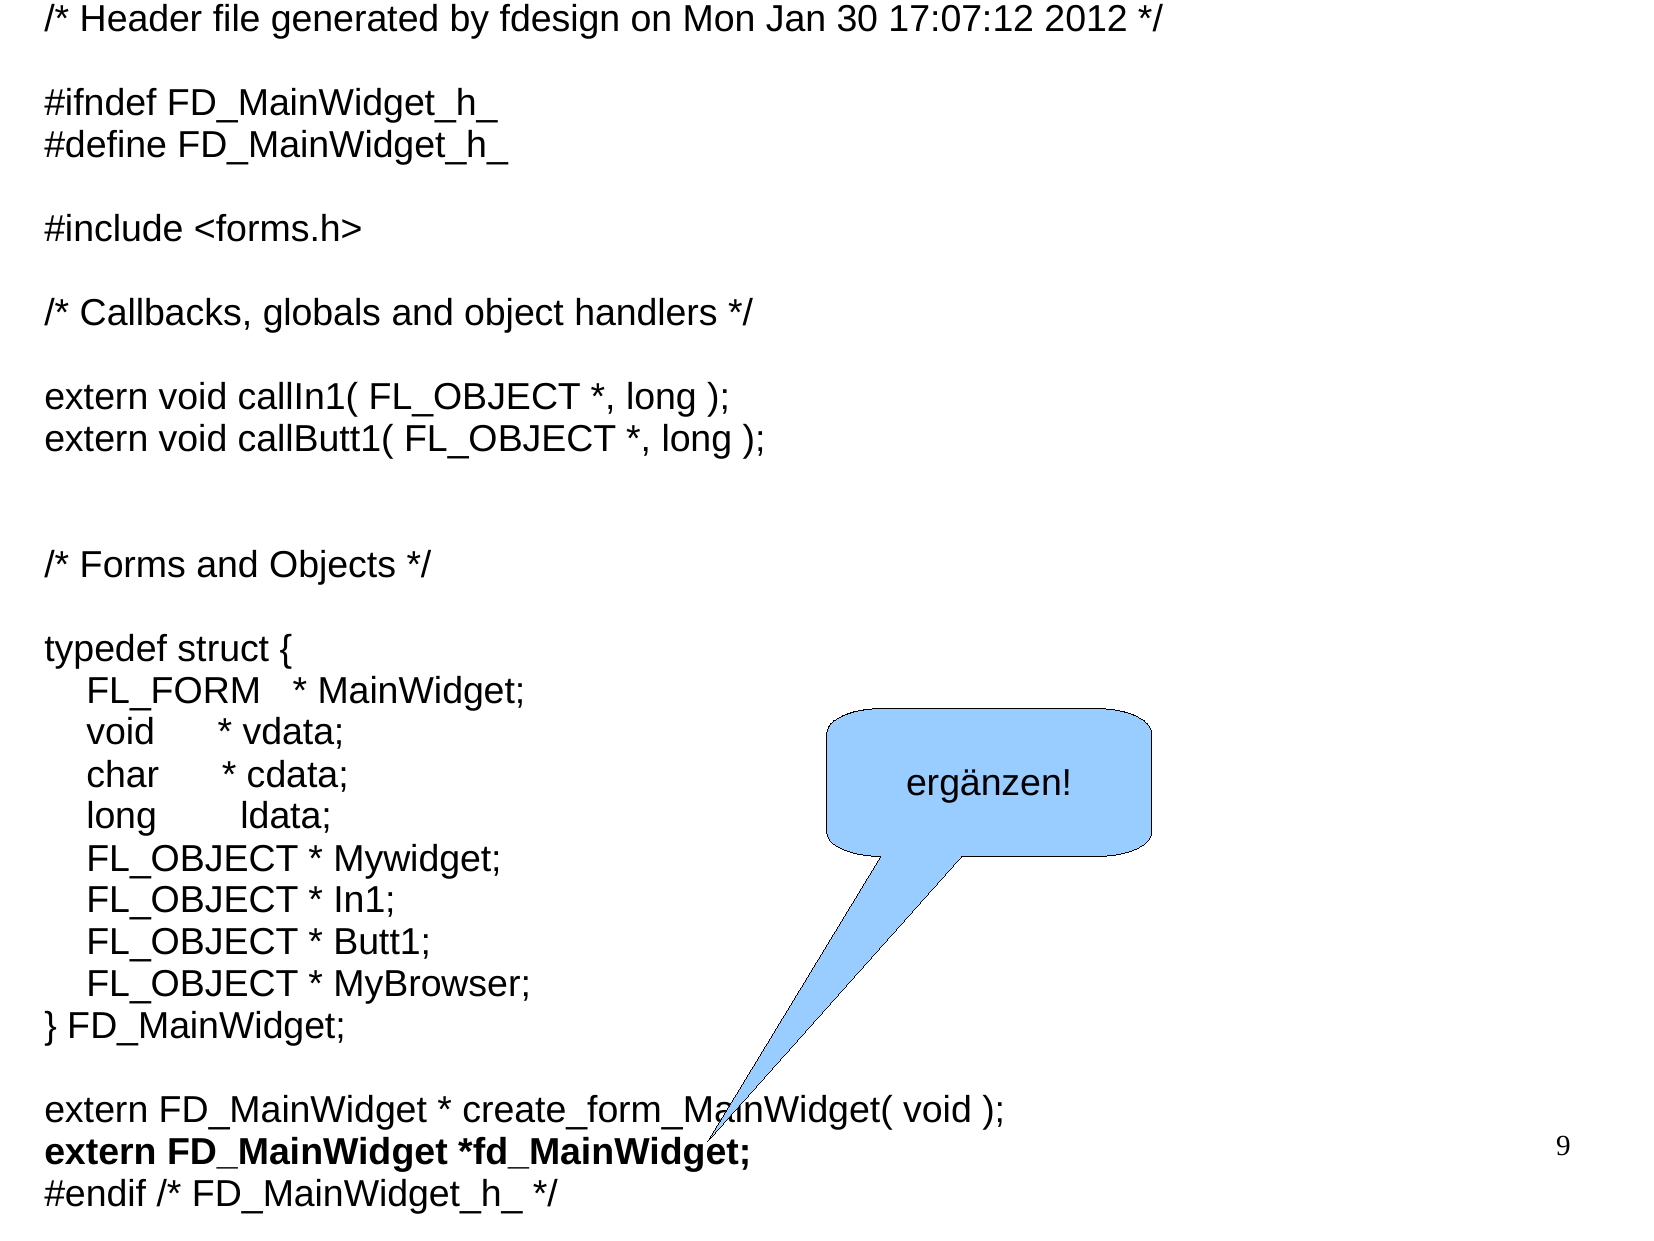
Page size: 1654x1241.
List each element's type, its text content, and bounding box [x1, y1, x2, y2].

text_box ergänzen! [707, 708, 1152, 1142]
text_box /* Header file generated by fdesign on Mon Jan 30 17:07:12 2012 */ #ifndef FD_MainWidget_h_ #define FD_MainWidget_h_ #include <forms.h> /* Callbacks, globals and object handlers */ extern void callIn1( FL_OBJECT *, long ); extern void callButt1( FL_OBJECT *, long ); /* Forms and Objects */ typedef struct { FL_FORM * MainWidget; void * vdata; char * cdata; long ldata; FL_OBJECT * Mywidget; FL_OBJECT * In1; FL_OBJECT * Butt1; FL_OBJECT * MyBrowser; } FD_MainWidget; extern FD_MainWidget * create_form_MainWidget( void ); extern FD_MainWidget *fd_MainWidget; #endif /* FD_MainWidget_h_ */ [29, 0, 1625, 1223]
